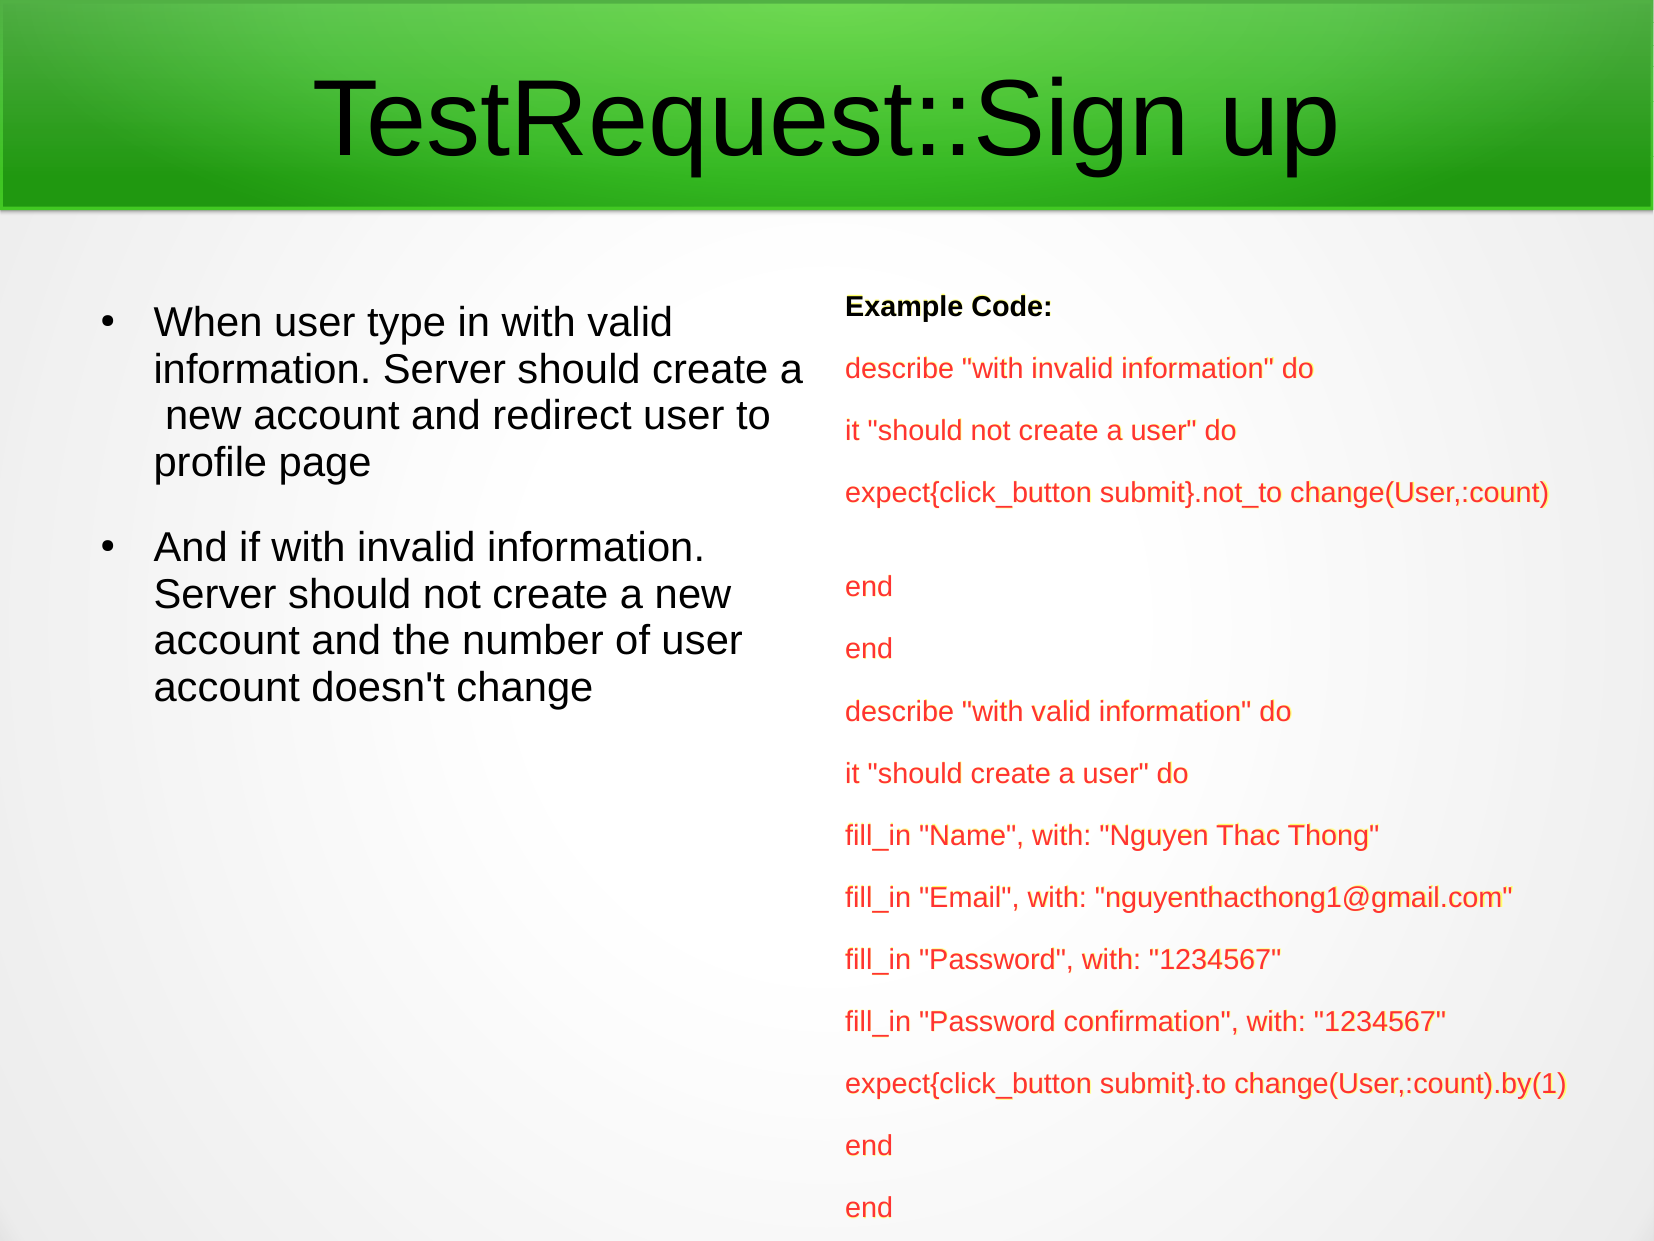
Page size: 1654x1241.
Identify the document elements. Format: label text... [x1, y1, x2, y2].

list When user type in with valid information. Server should create a new account and redirect user to profile page And if with invalid information. Server should not create a new account and the number of user account doesn't change [82, 299, 809, 1019]
title TestRequest::Sign up [82, 47, 1571, 189]
list Example Code: describe "with invalid information" do it "should not create a user" do expect{click_button submit}.not_to change(User,:count) end end describe "with valid information" do it "should create a user" do fill_in "Name", with: "Nguyen Thac Thong" fill_in "Email", with: "nguyenthacthong1@gmail.com" fill_in "Password", with: "1234567" fill_in "Password confirmation", with: "1234567" expect{click_button submit}.to change(User,:count).by(1) end end [845, 290, 1572, 1241]
